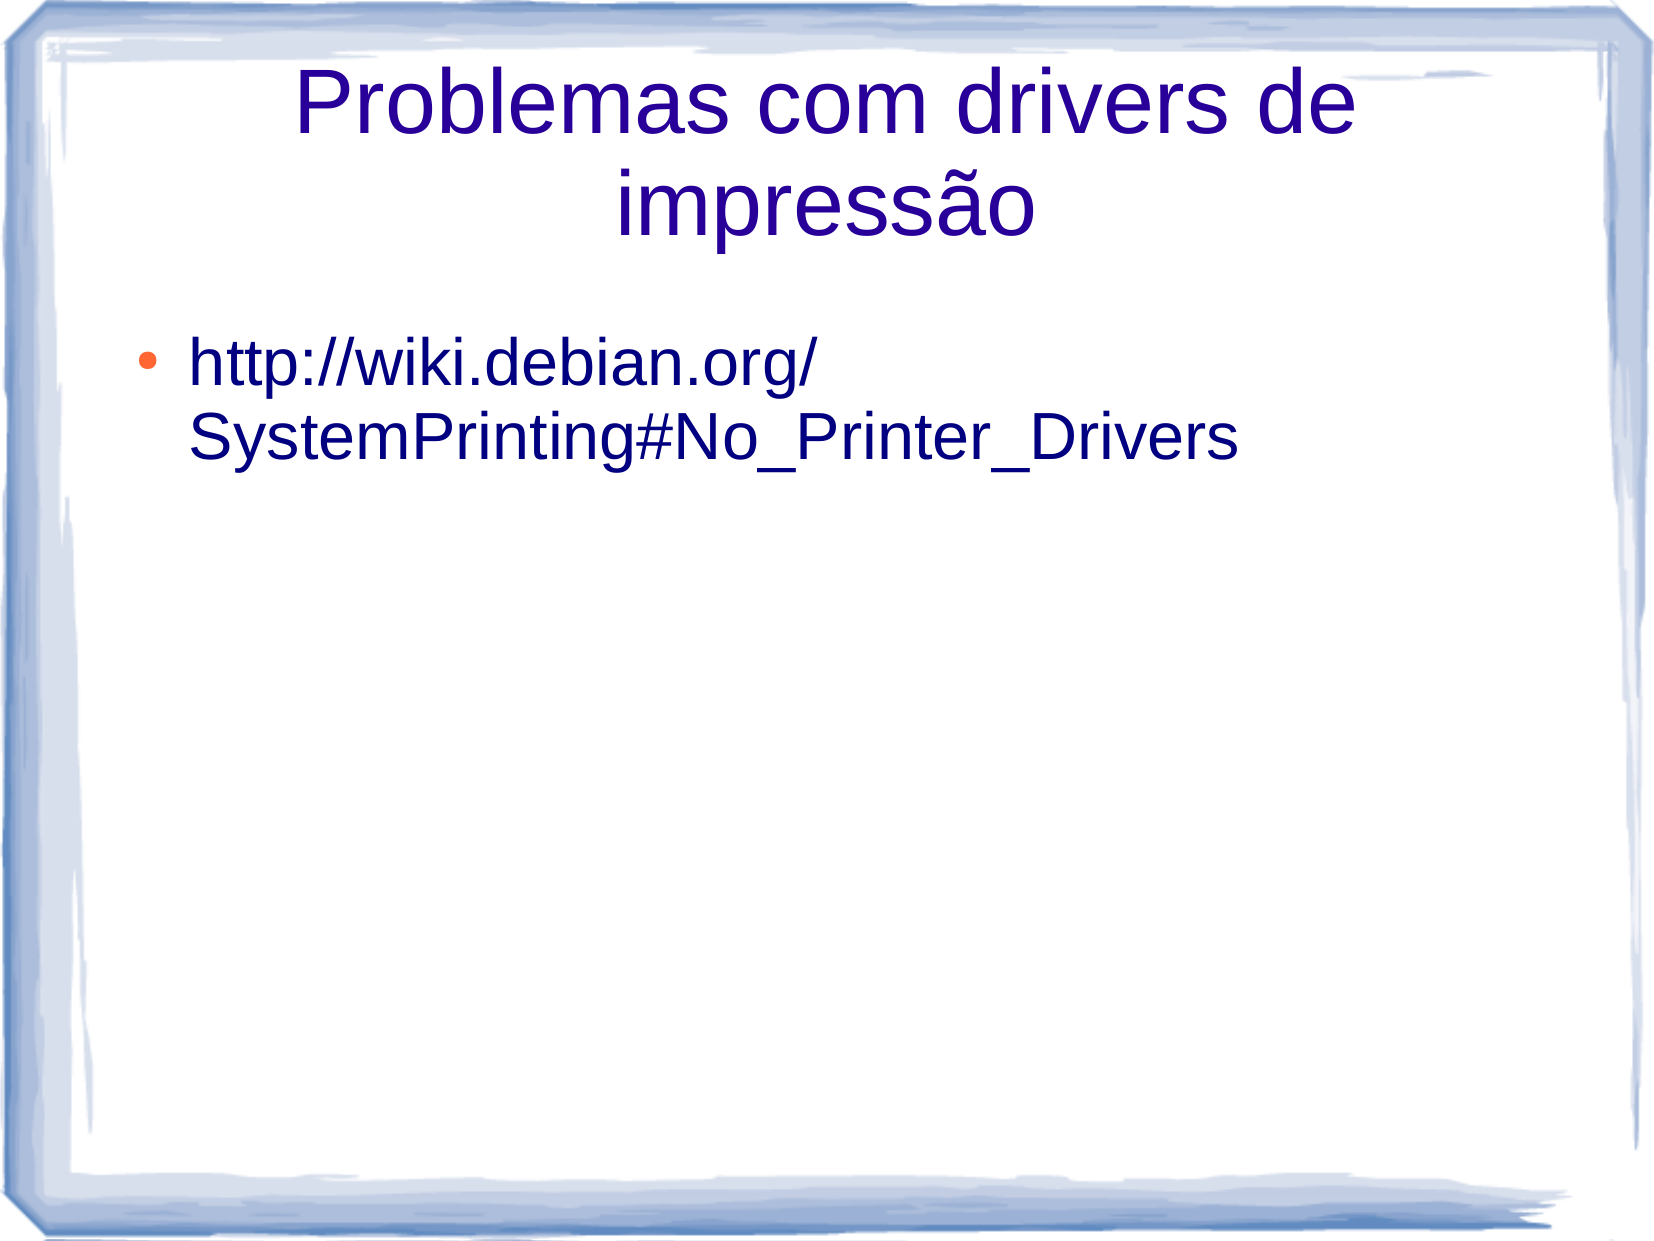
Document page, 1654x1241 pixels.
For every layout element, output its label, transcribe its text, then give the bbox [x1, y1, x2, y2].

title Problemas com drivers de impressão [82, 49, 1571, 257]
picture [0, 0, 1654, 1241]
list http://wiki.debian.org/SystemPrinting#No_Printer_Drivers [118, 324, 1571, 1045]
